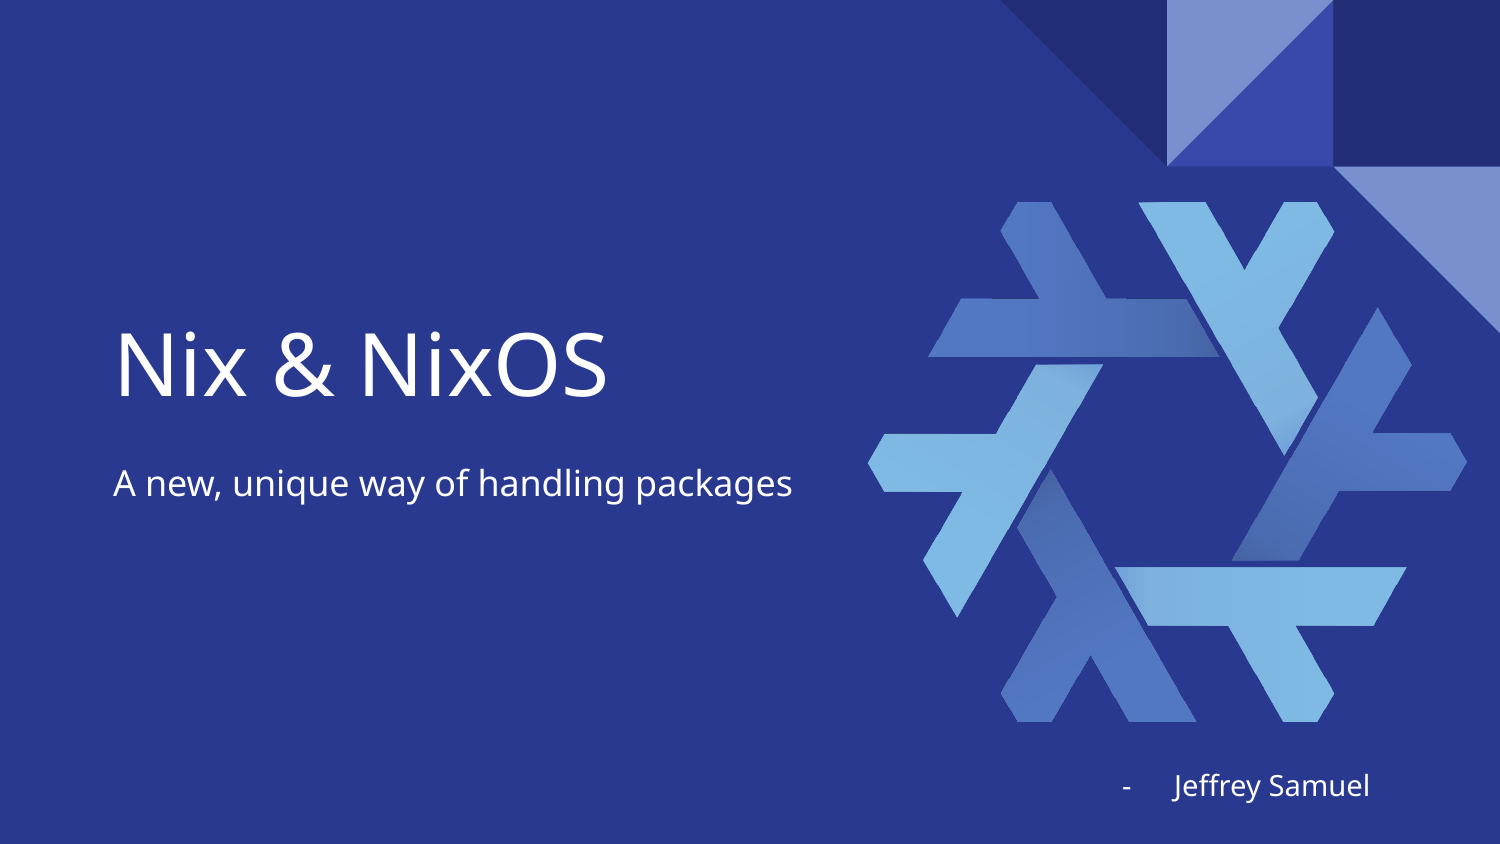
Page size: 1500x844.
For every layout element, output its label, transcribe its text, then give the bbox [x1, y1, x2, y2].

title Nix & NixOS [98, 291, 774, 429]
subtitle A new, unique way of handling packages [98, 445, 851, 548]
text_box Jeffrey Samuel [1084, 752, 1467, 818]
picture [867, 202, 1467, 722]
